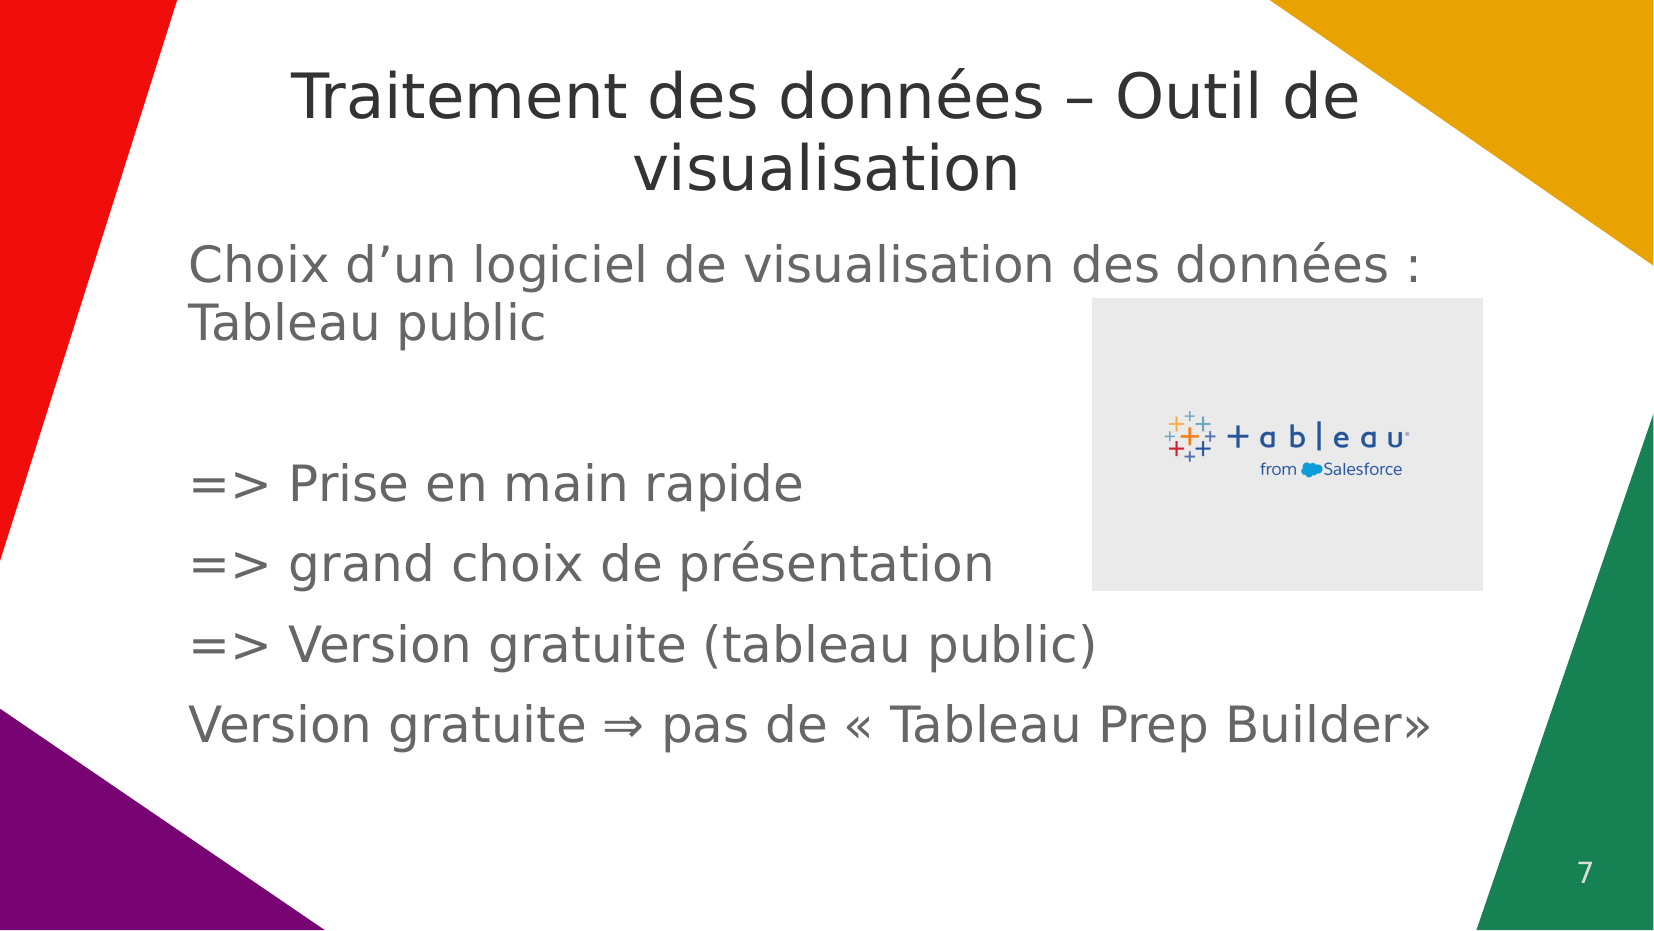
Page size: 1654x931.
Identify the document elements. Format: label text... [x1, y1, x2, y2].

list Choix d’un logiciel de visualisation des données : Tableau public => Prise en main rapide => grand choix de présentation => Version gratuite (tableau public) Version gratuite ⇒ pas de « Tableau Prep Builder» [118, 236, 1536, 827]
picture [1092, 298, 1483, 591]
title Traitement des données – Outil de visualisation [118, 59, 1536, 207]
